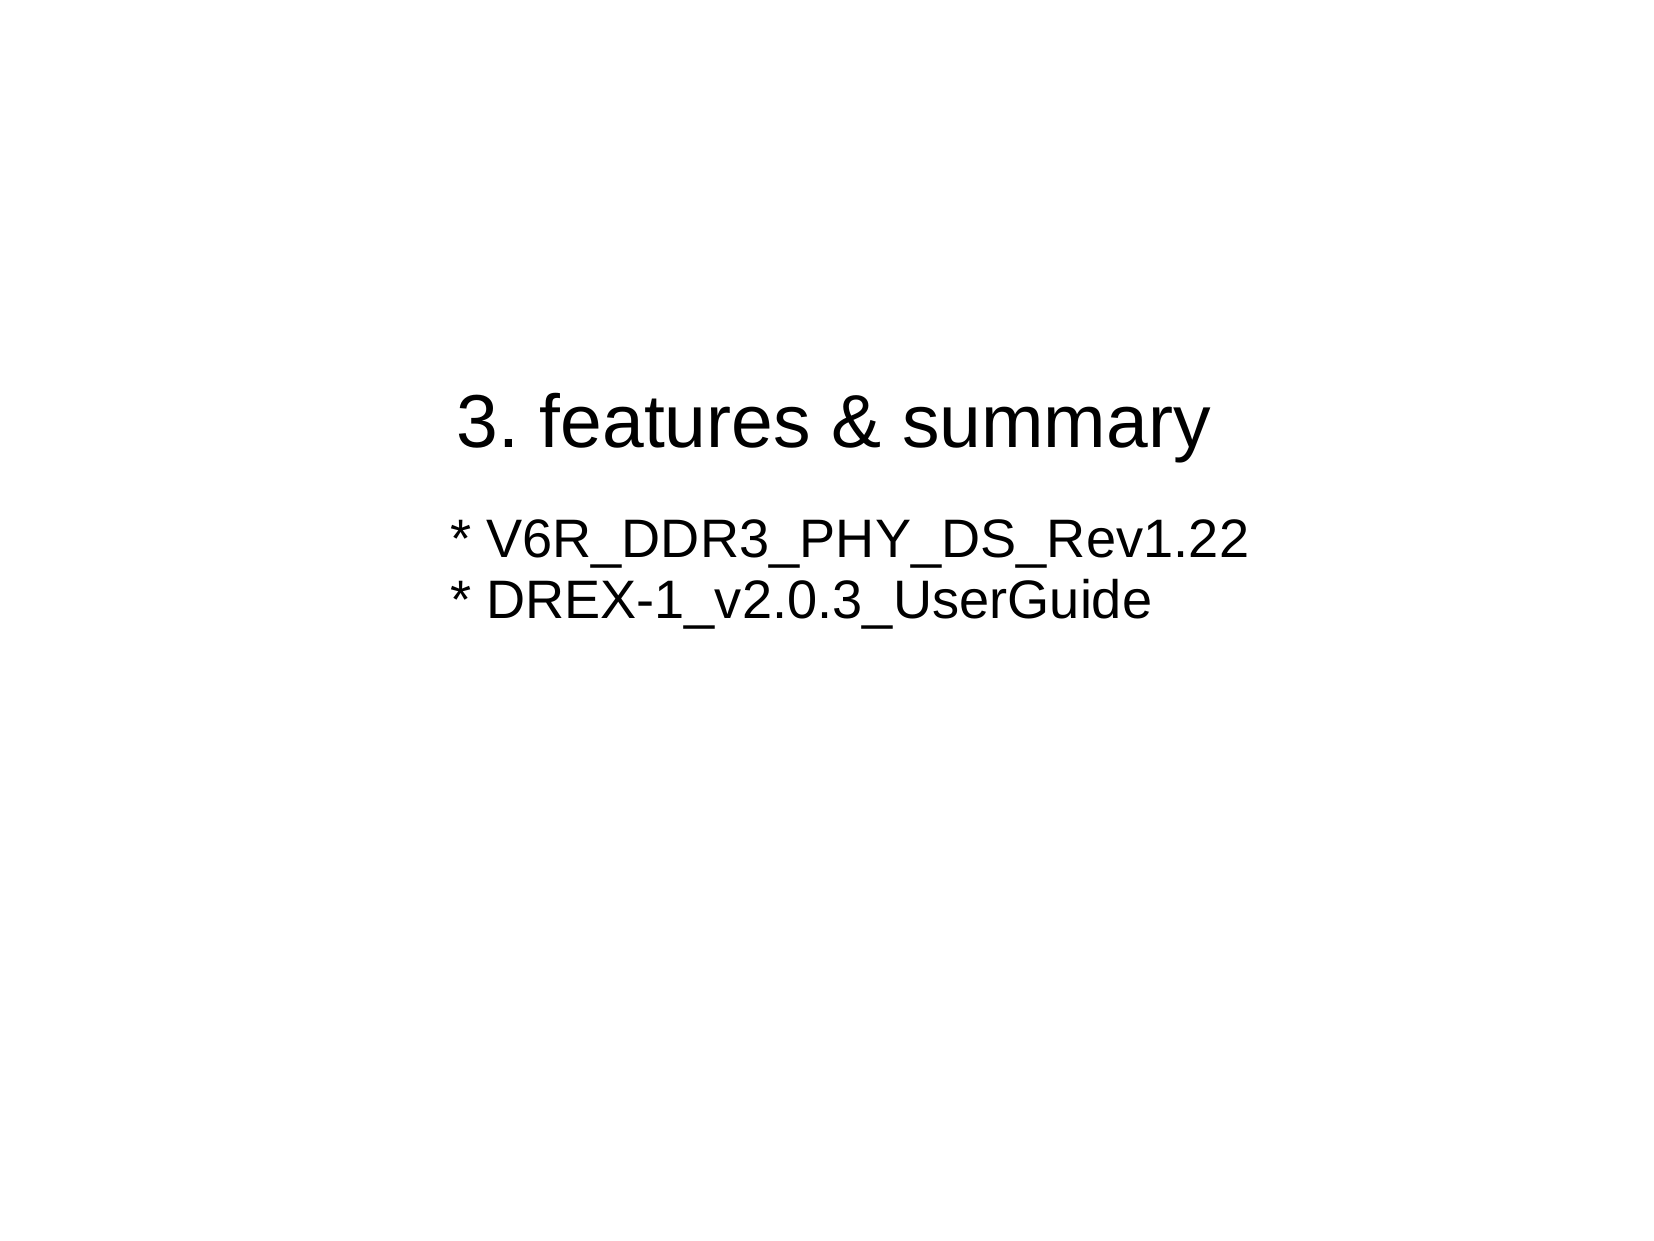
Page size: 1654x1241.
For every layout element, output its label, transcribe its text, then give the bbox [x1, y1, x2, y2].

title 3. features & summary [90, 317, 1579, 526]
title * V6R_DDR3_PHY_DS_Rev1.22 * DREX-1_v2.0.3_UserGuide [450, 508, 1294, 631]
